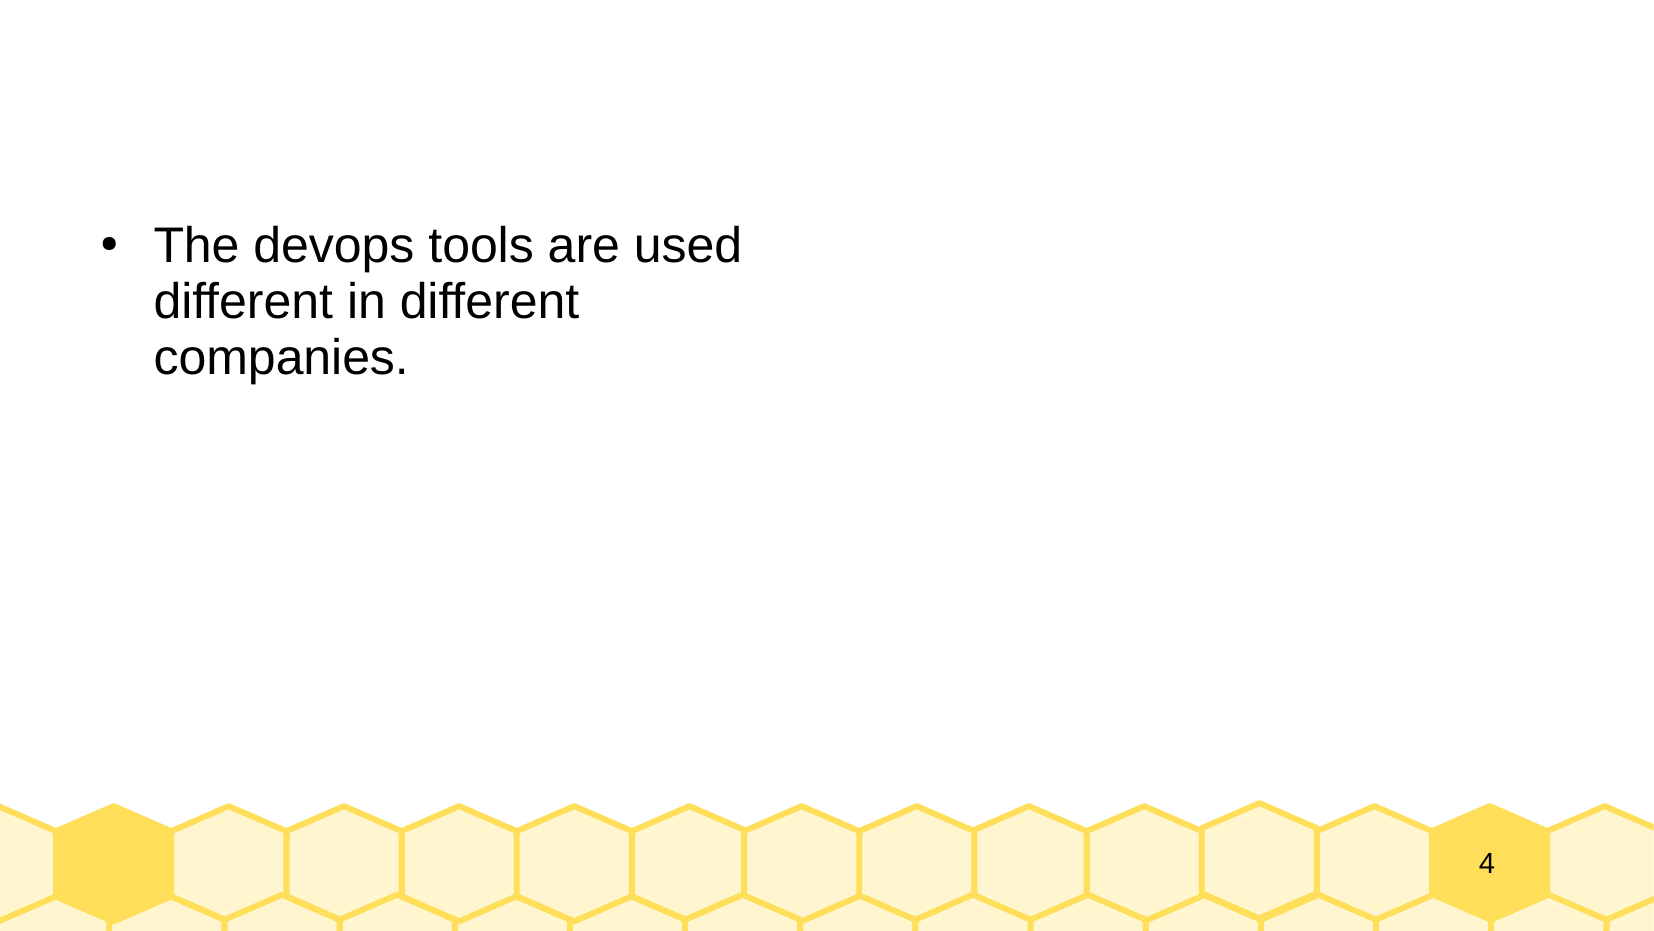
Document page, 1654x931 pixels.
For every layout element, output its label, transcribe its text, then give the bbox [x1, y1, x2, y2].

list The devops tools are used different in different companies. [82, 217, 809, 475]
